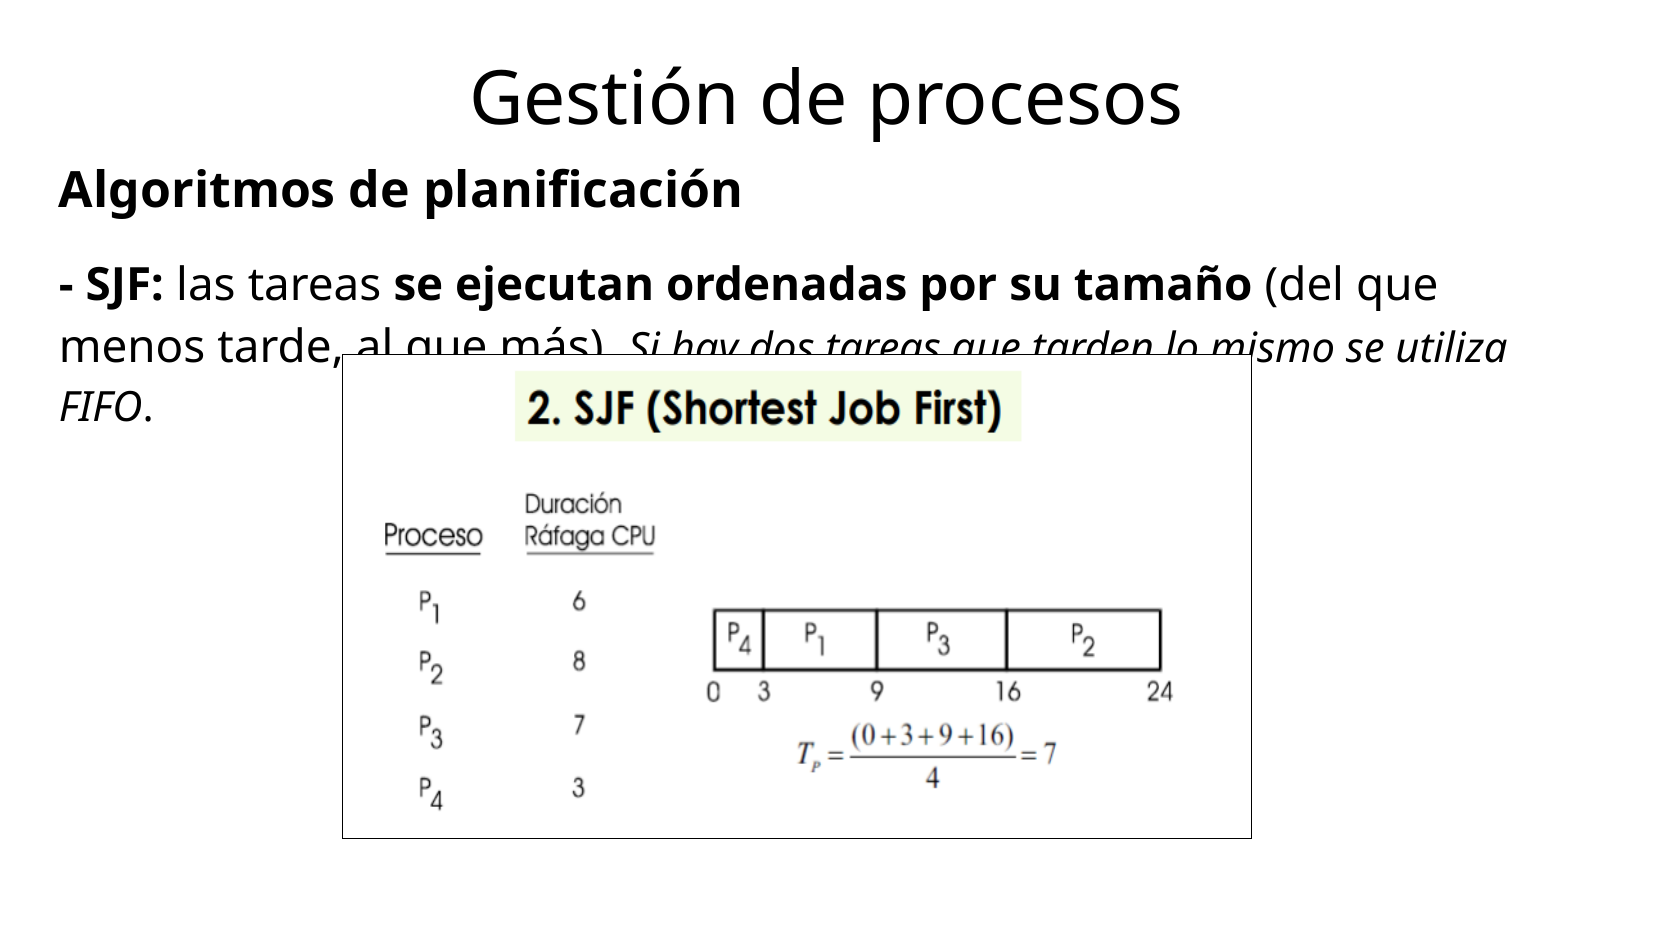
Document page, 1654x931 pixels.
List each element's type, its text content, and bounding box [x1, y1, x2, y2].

picture [342, 354, 1252, 839]
title Gestión de procesos [82, 42, 1571, 148]
list Algoritmos de planificación - SJF: las tareas se ejecutan ordenadas por su tamaño (del que menos tarde, al que más). Si hay dos tareas que tarden lo mismo se utiliza FIFO. [59, 153, 1595, 886]
